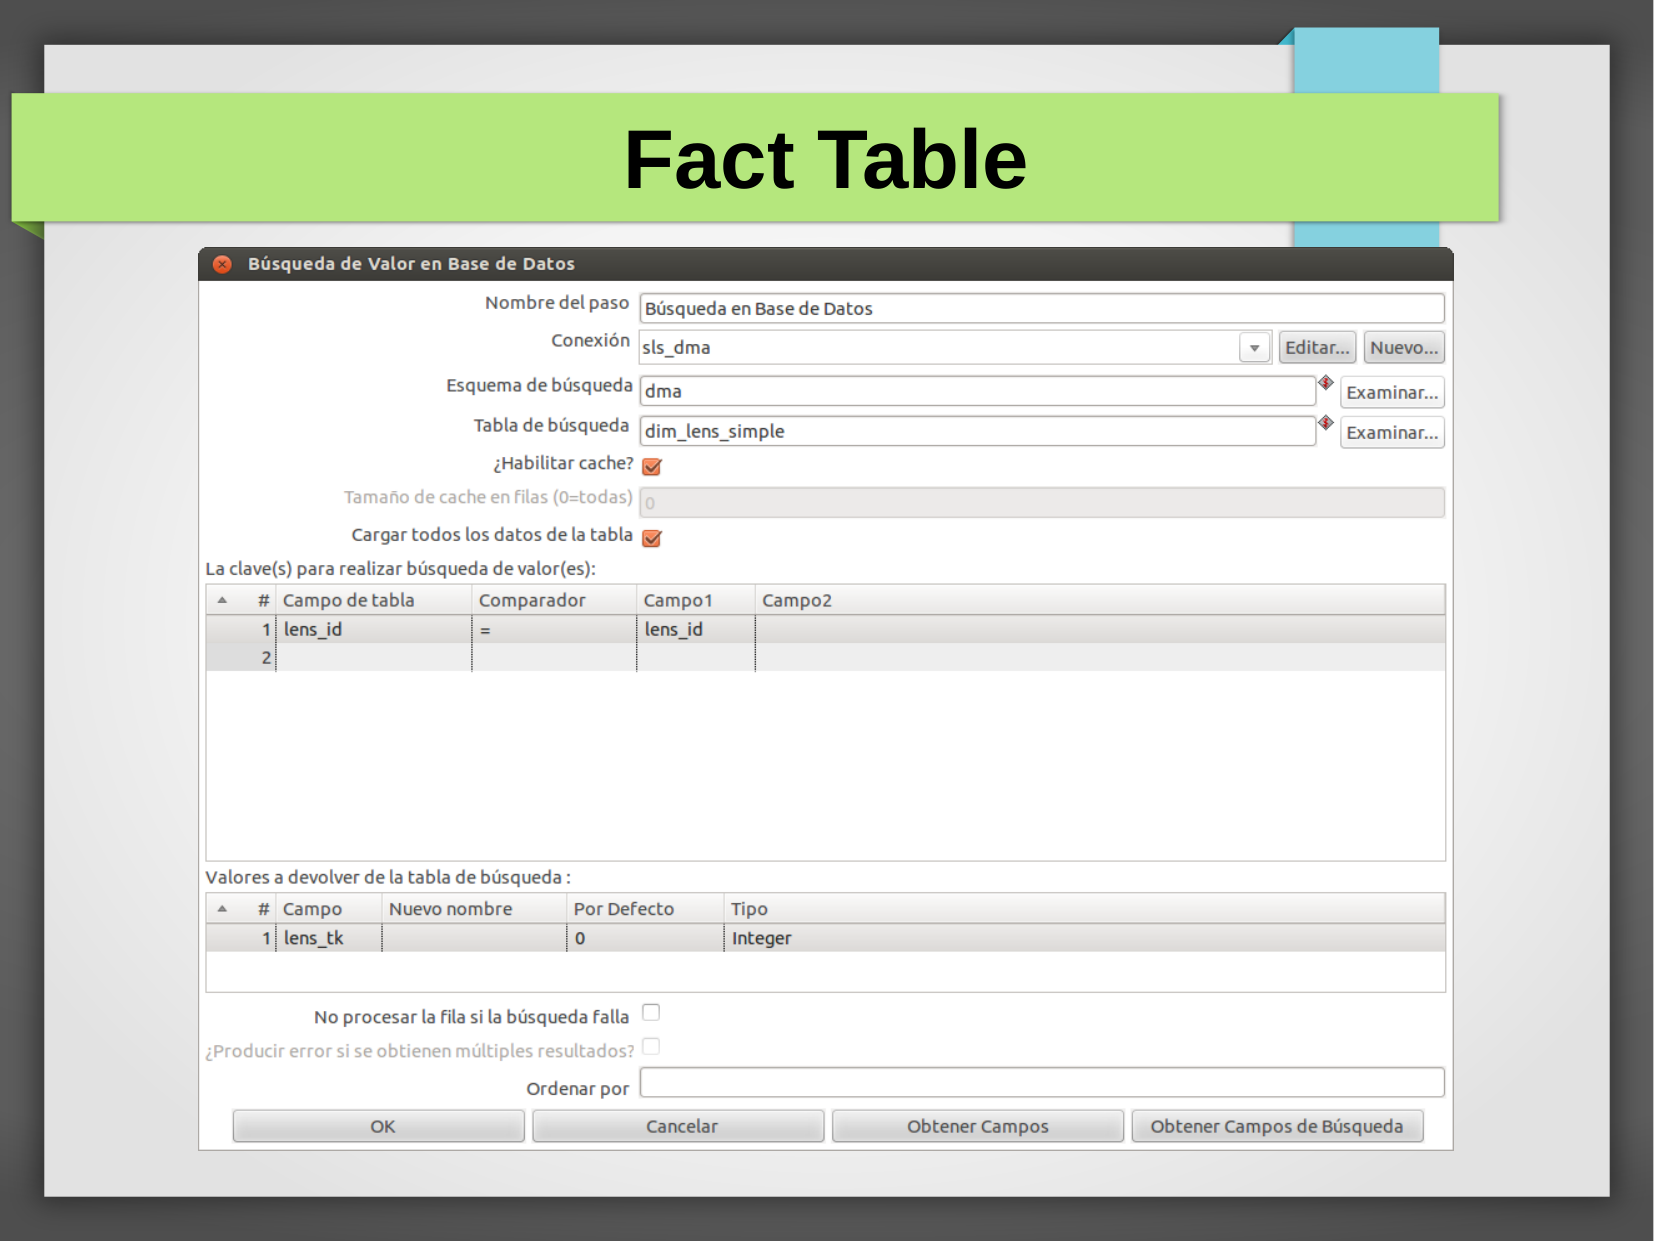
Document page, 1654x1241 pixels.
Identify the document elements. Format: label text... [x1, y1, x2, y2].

title Fact Table [70, 106, 1583, 213]
picture [0, 0, 1654, 1241]
